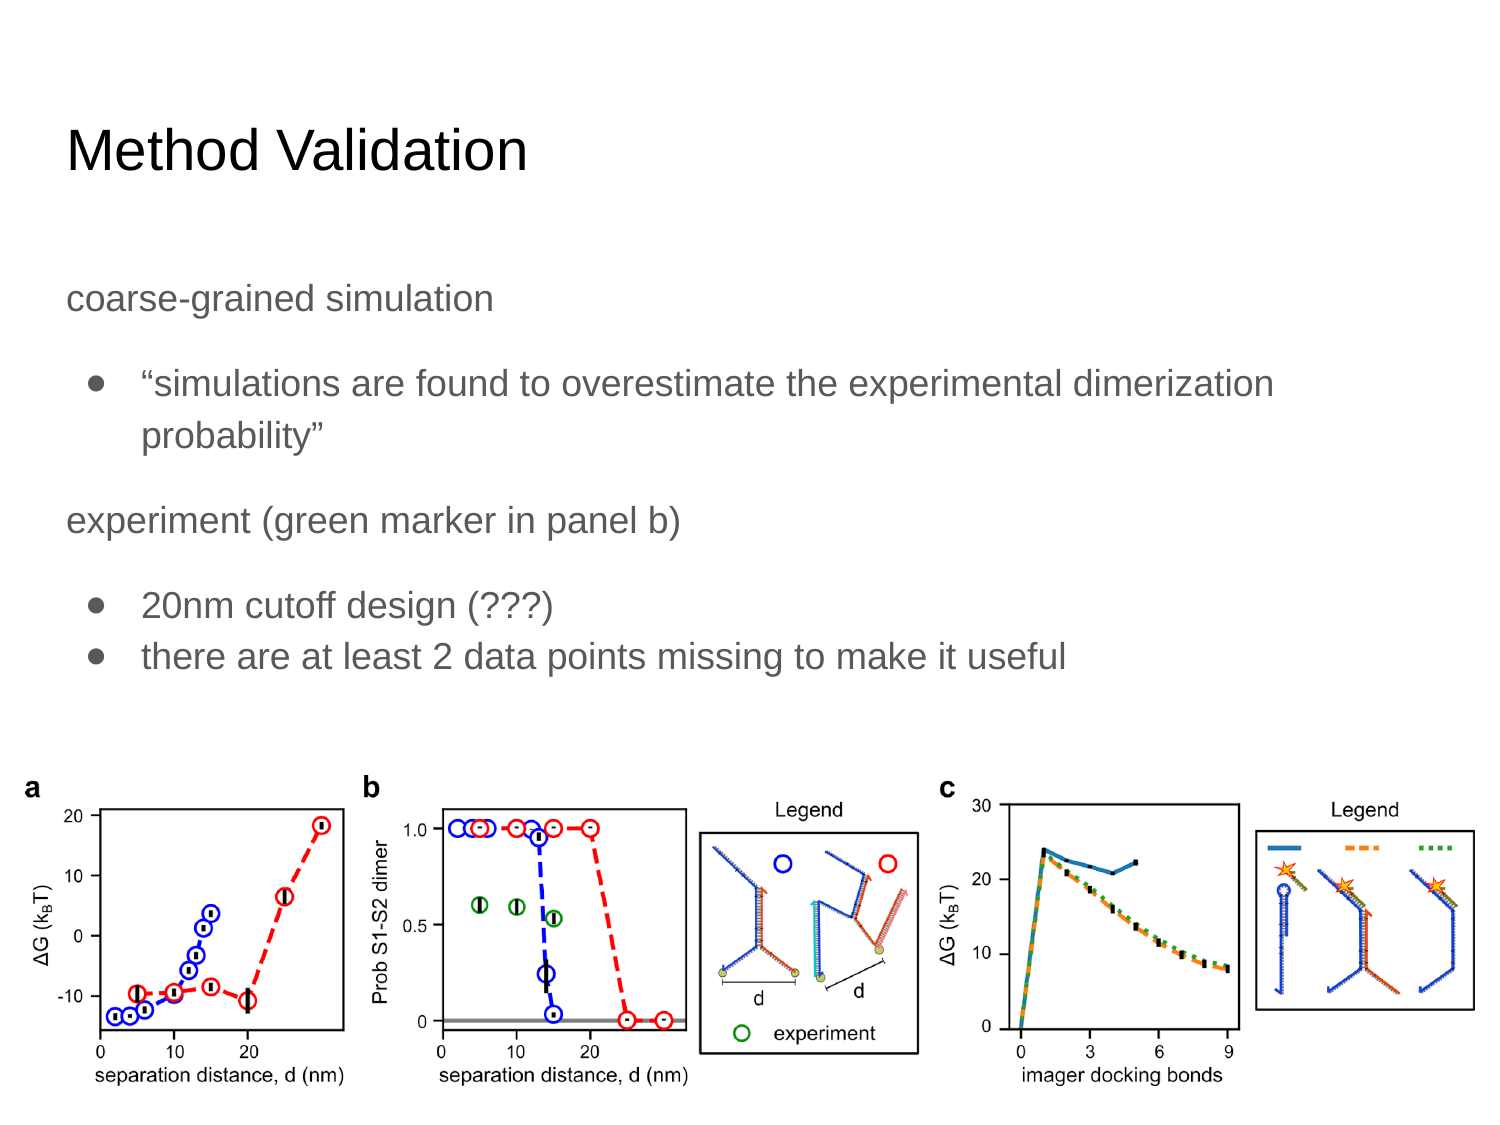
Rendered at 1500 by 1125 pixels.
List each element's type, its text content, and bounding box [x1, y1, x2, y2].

picture [25, 775, 1475, 1086]
list coarse-grained simulation “simulations are found to overestimate the experimental dimerization probability” experiment (green marker in panel b) 20nm cutoff design (???) there are at least 2 data points missing to make it useful [51, 252, 1449, 775]
title Method Validation [51, 97, 1449, 223]
